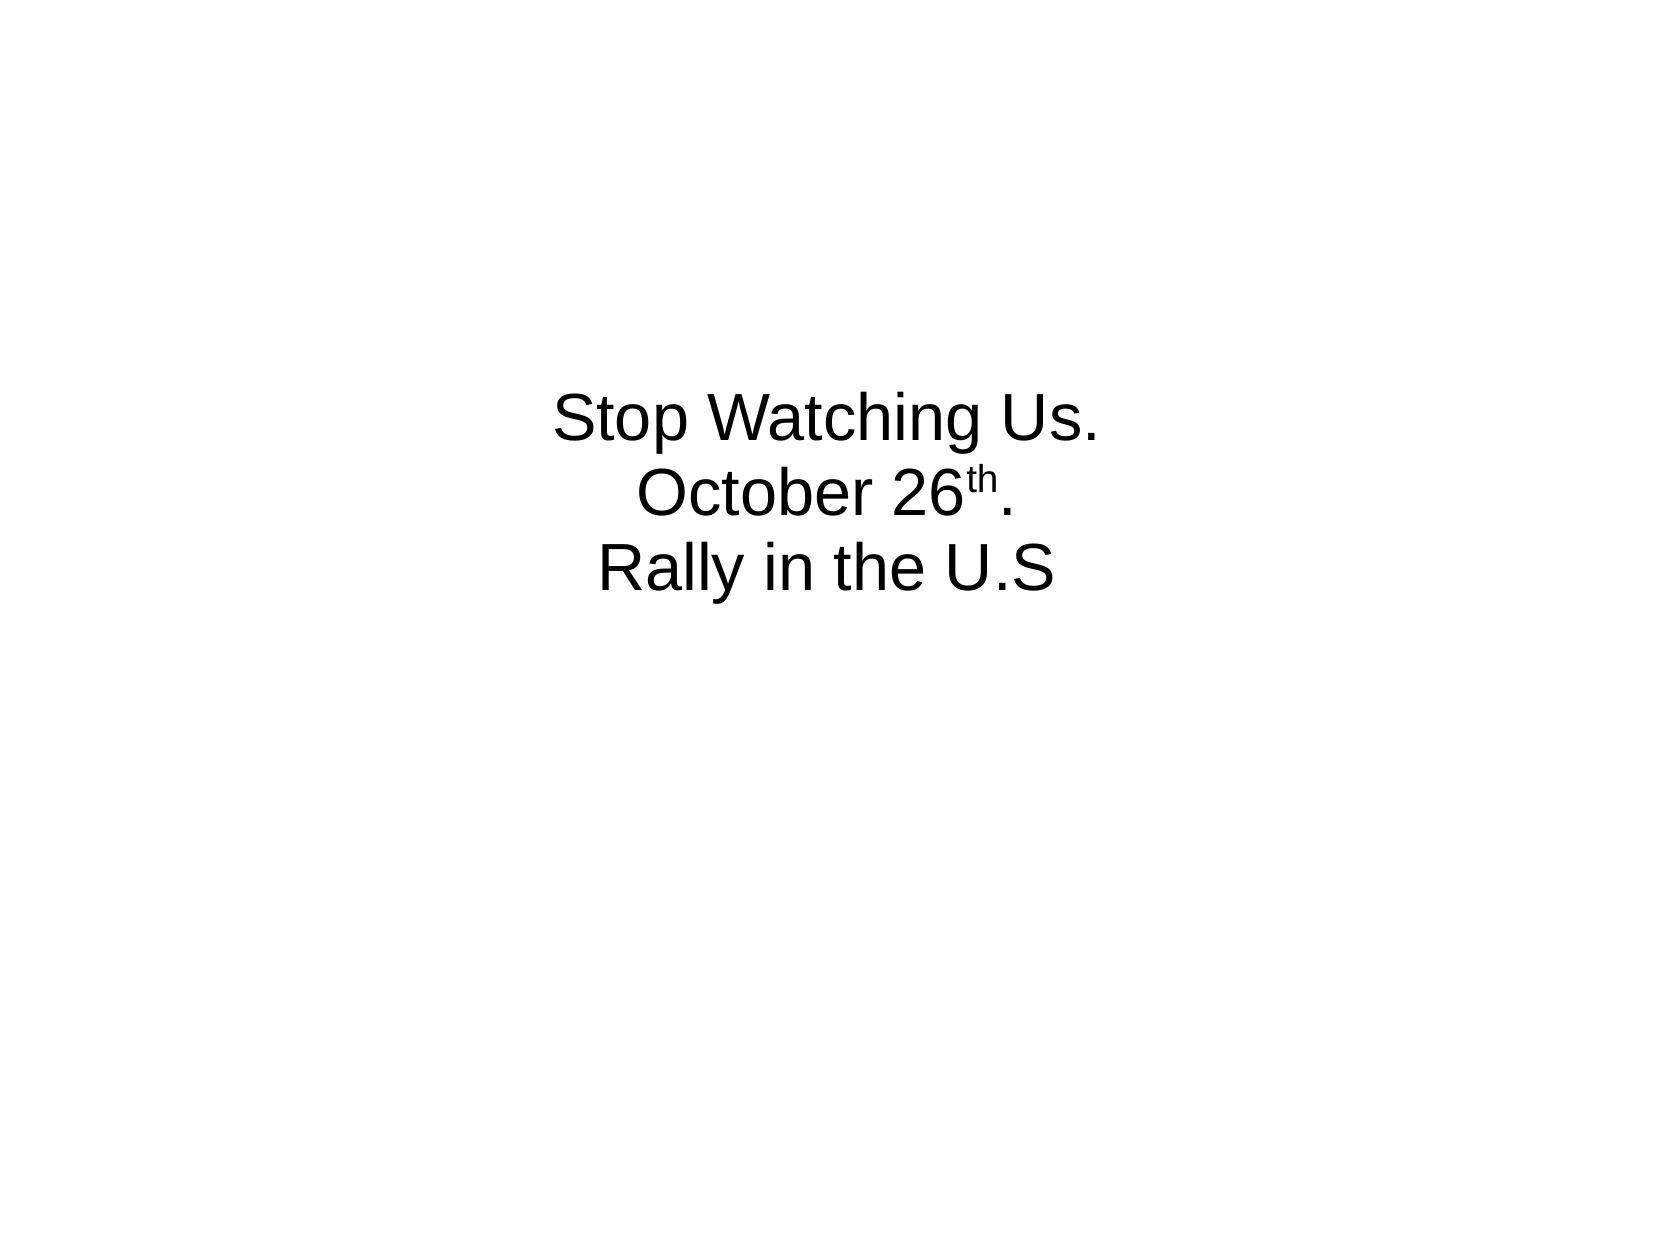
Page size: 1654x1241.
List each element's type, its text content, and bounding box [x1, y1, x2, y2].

subtitle Stop Watching Us. October 26th. Rally in the U.S [82, 49, 1571, 1010]
